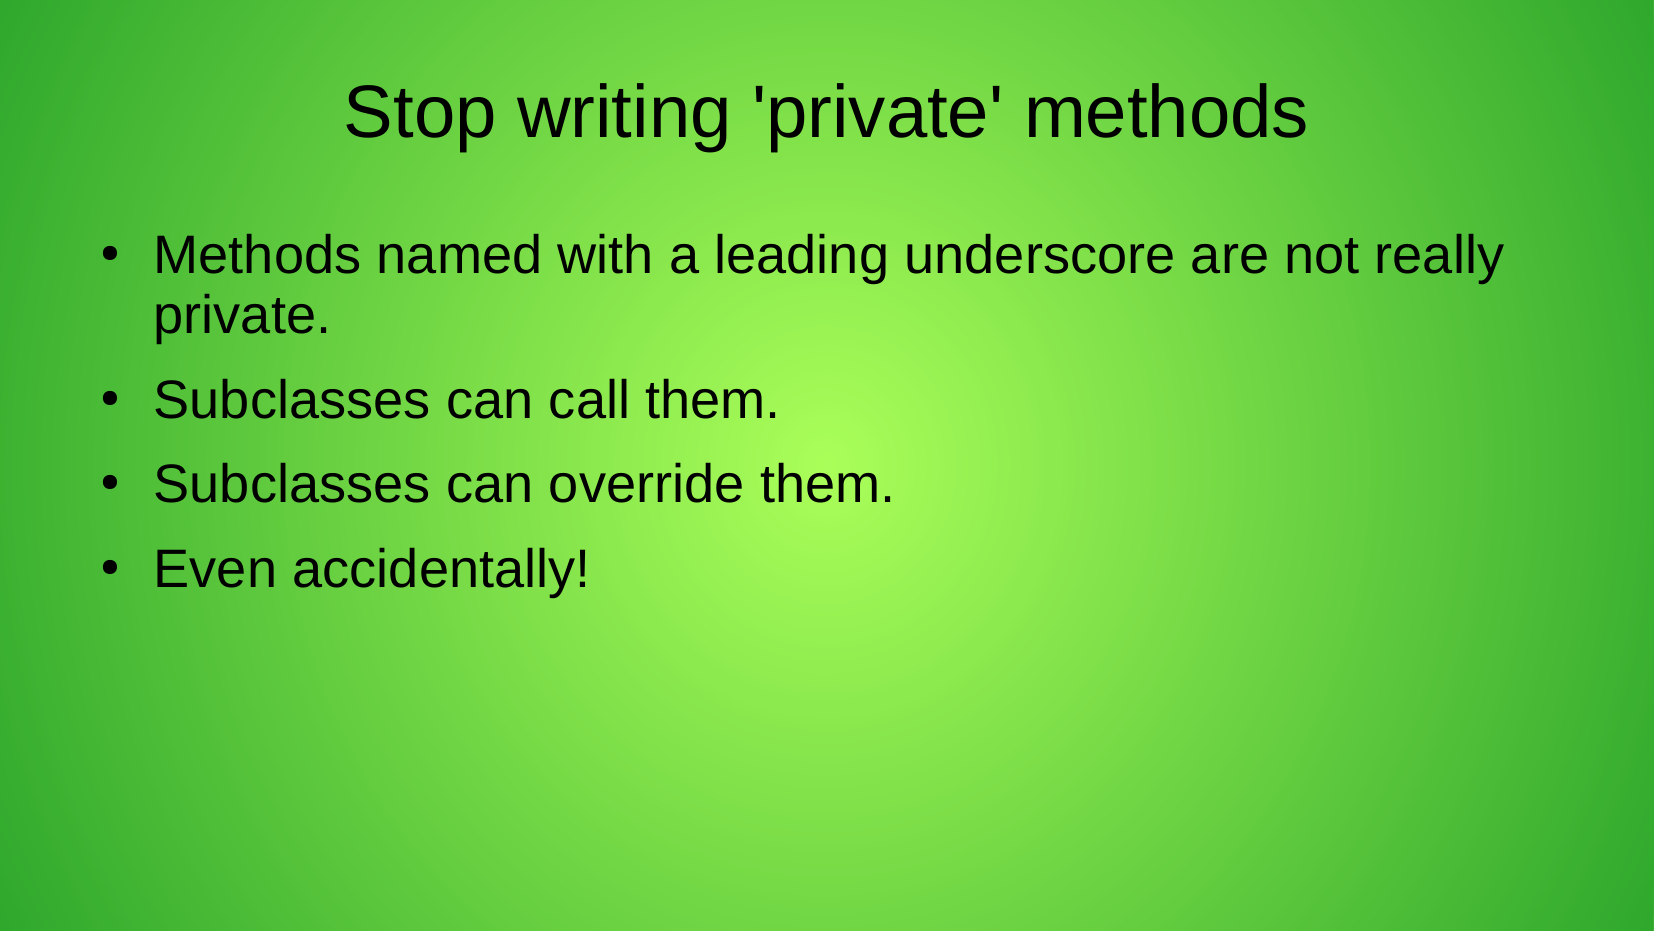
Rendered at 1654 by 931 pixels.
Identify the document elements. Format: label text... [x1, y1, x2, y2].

title Stop writing 'private' methods [82, 35, 1571, 189]
list Methods named with a leading underscore are not really private. Subclasses can call them. Subclasses can override them. Even accidentally! [82, 224, 1571, 764]
